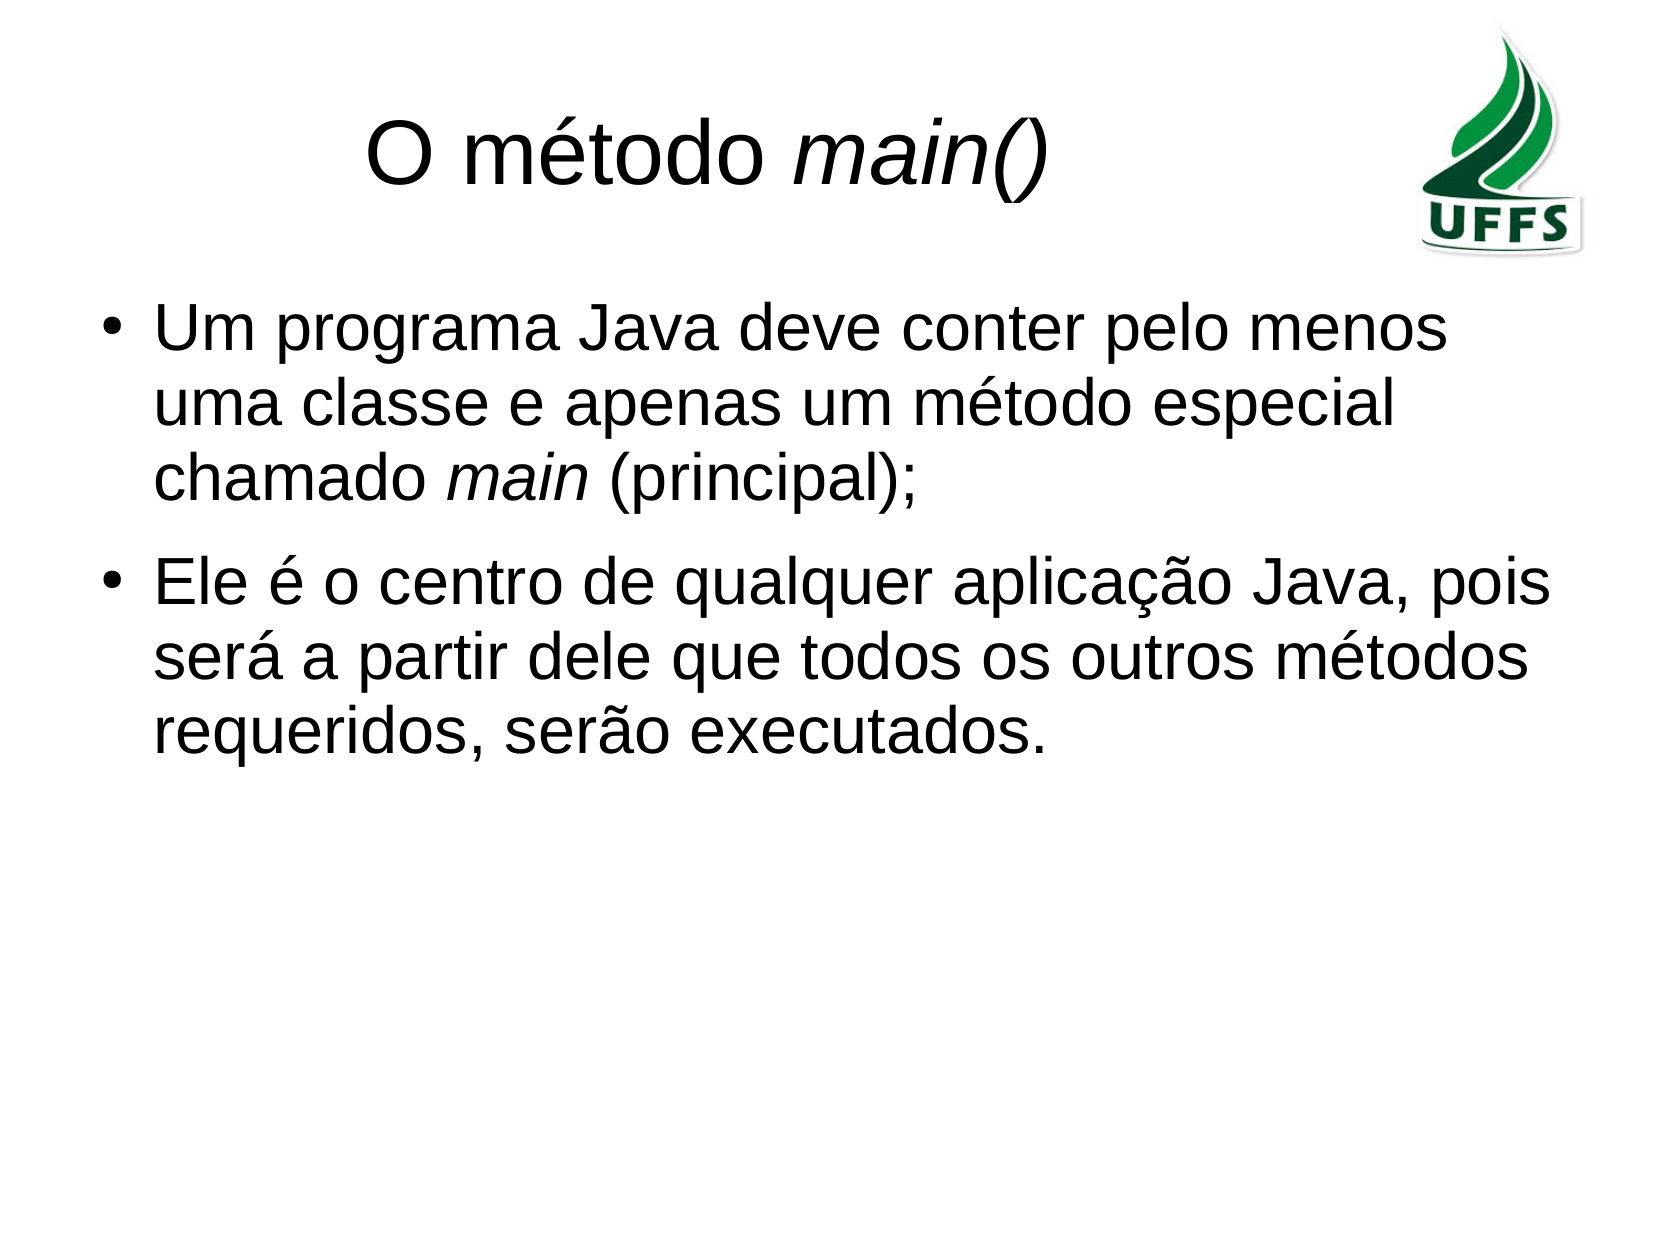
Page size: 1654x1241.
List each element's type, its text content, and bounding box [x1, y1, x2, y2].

list Um programa Java deve conter pelo menos uma classe e apenas um método especial chamado main (principal); Ele é o centro de qualquer aplicação Java, pois será a partir dele que todos os outros métodos requeridos, serão executados. [82, 290, 1571, 1010]
title O método main() [82, 49, 1335, 257]
picture [1381, 20, 1624, 272]
